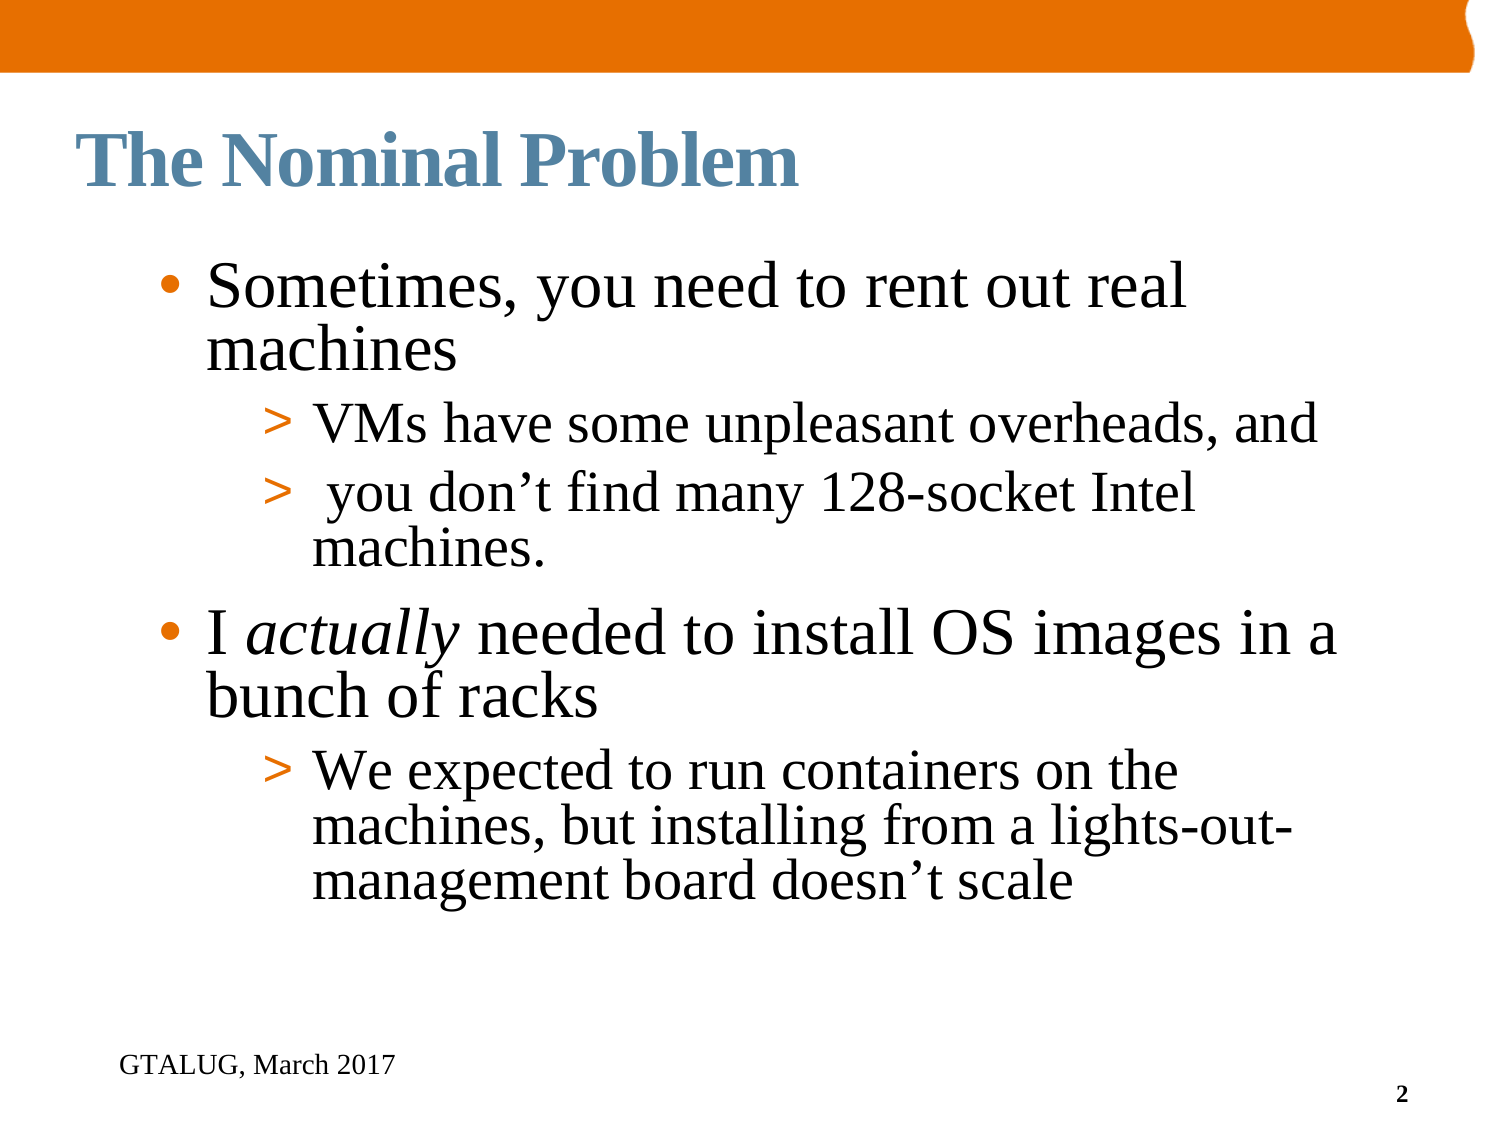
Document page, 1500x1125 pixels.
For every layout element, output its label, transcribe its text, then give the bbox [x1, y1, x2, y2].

picture [0, 0, 1500, 75]
list Sometimes, you need to rent out real machines VMs have some unpleasant overheads, and you don’t find many 128-socket Intel machines. I actually needed to install OS images in a bunch of racks We expected to run containers on the machines, but installing from a lights-out-management board doesn’t scale [64, 257, 1402, 1117]
title The Nominal Problem [75, 122, 1438, 228]
